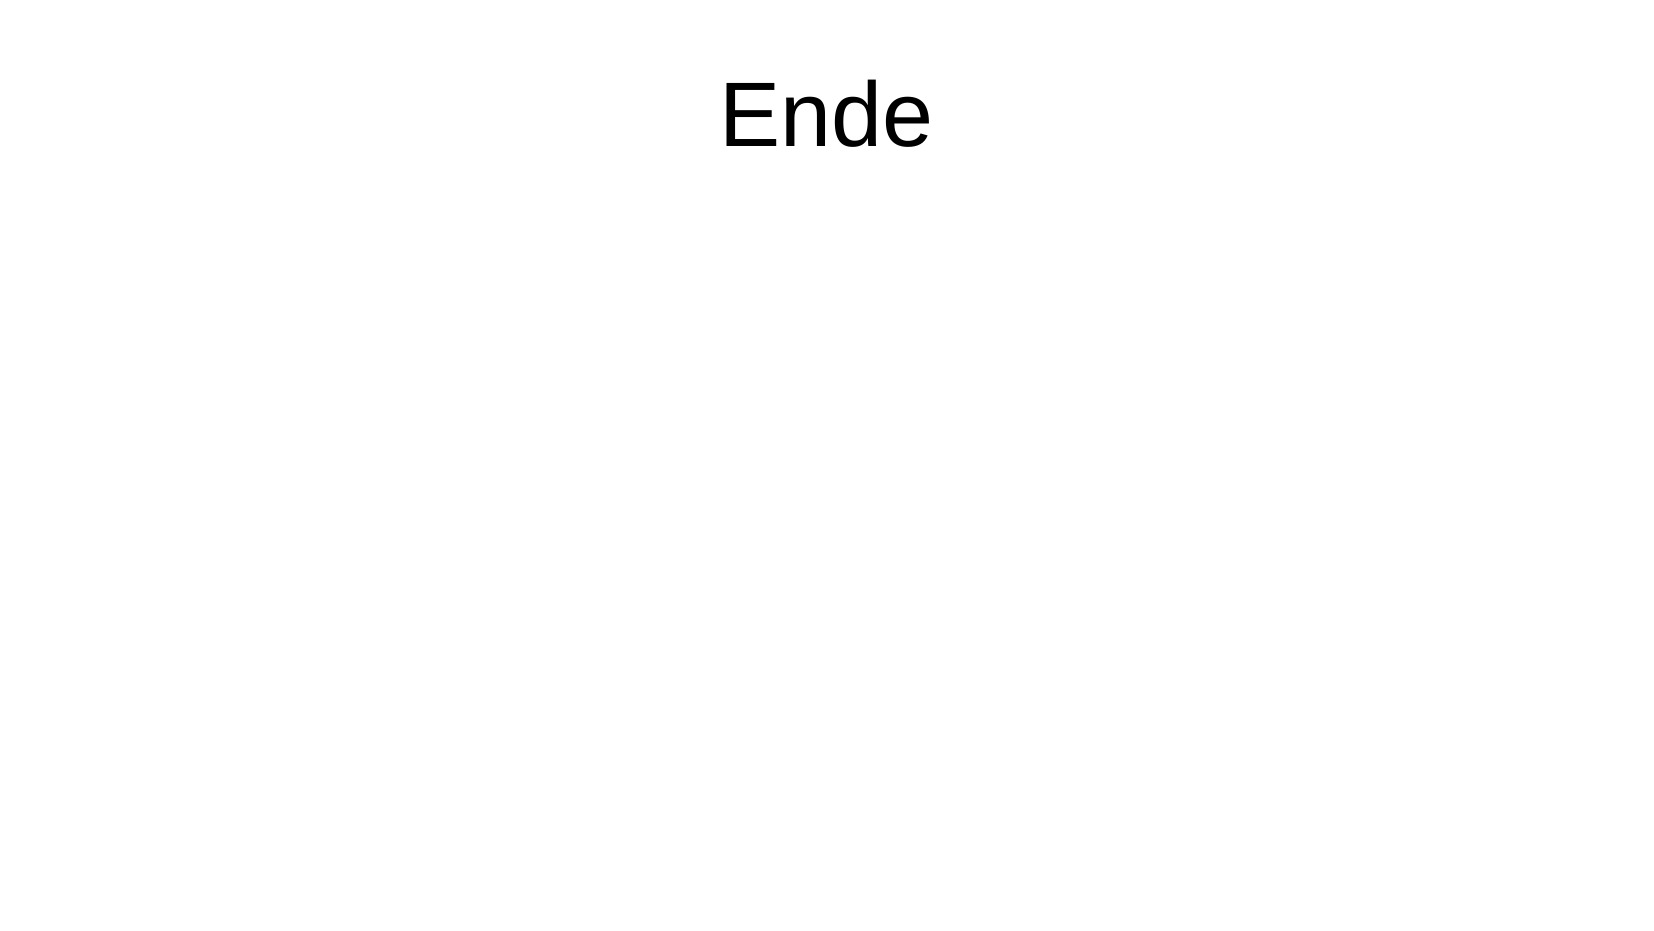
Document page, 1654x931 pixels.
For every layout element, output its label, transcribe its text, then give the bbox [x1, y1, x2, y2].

title Ende [82, 37, 1571, 193]
